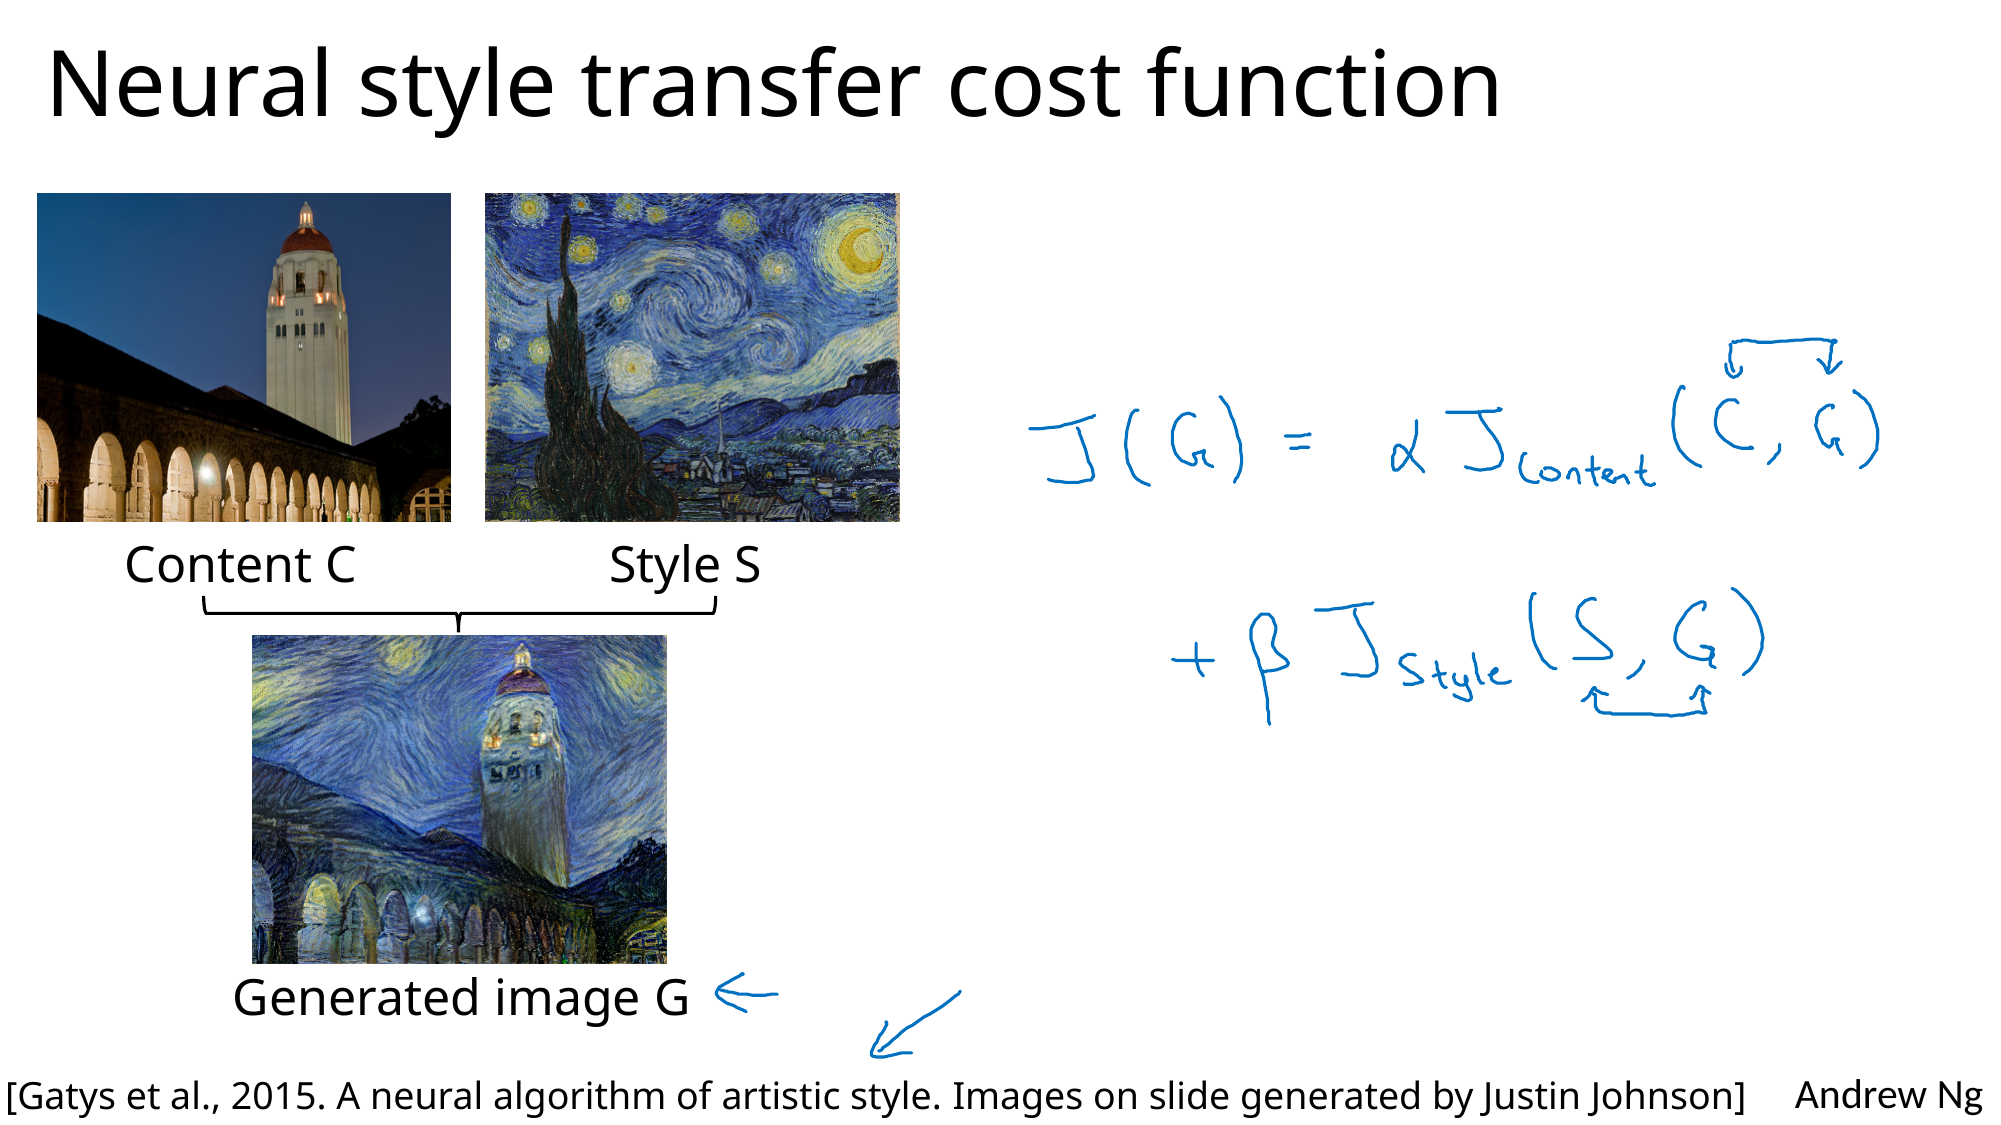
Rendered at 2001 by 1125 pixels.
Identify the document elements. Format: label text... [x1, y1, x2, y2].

text_box Generated image G [217, 958, 702, 1034]
text_box Content C [109, 525, 379, 602]
picture [37, 193, 451, 522]
picture [252, 635, 667, 958]
title Neural style transfer cost function [30, 29, 2000, 248]
text_box [Gatys et al., 2015. A neural algorithm of artistic style. Images on slide generated by Justin Johnson] [0, 1064, 1804, 1125]
text_box Style S [594, 525, 712, 602]
picture [485, 193, 1883, 1062]
